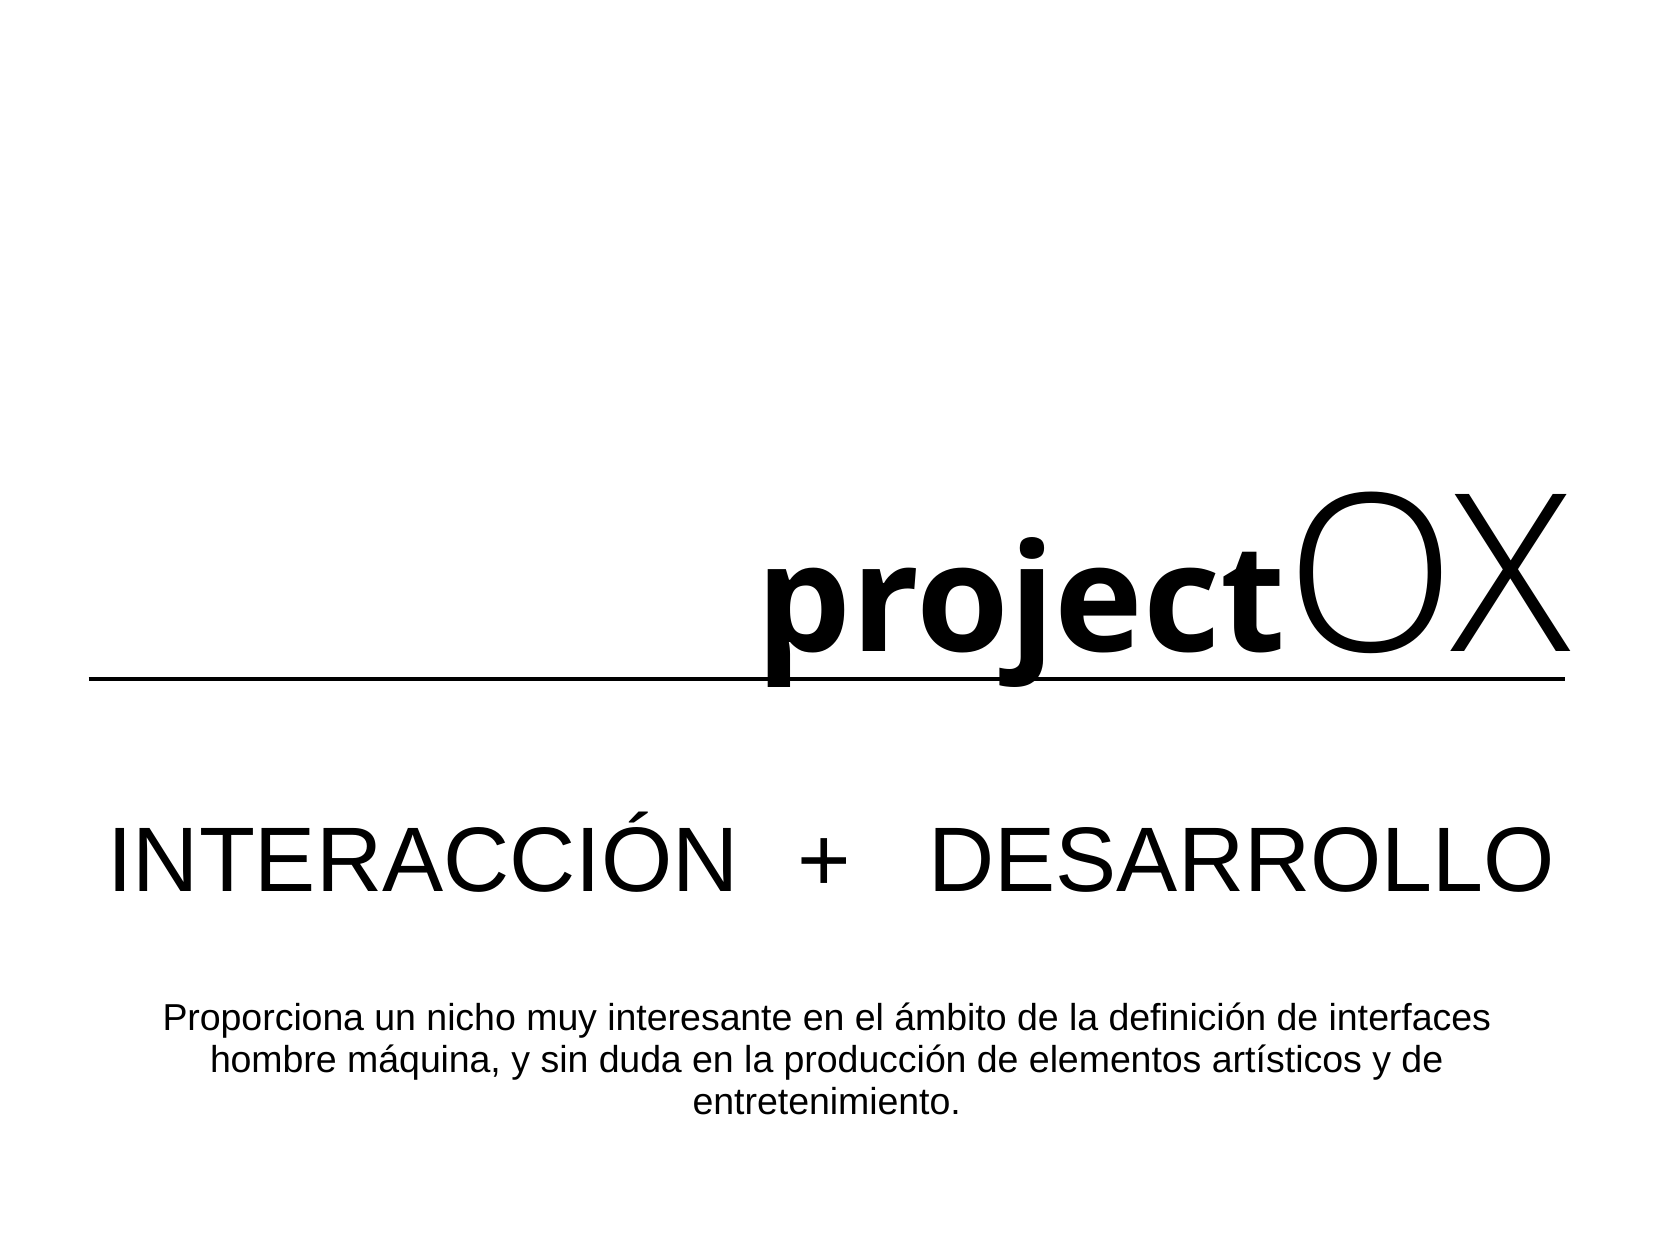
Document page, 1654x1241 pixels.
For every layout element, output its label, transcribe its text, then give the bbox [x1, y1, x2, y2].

text_box + [761, 797, 886, 923]
title projectOX [82, 440, 1571, 693]
text_box INTERACCIÓN [88, 797, 761, 923]
text_box Proporciona un nicho muy interesante en el ámbito de la definición de interfaces hombre máquina, y sin duda en la producción de elementos artísticos y de entretenimiento. [88, 985, 1565, 1135]
text_box DESARROLLO [909, 797, 1589, 923]
